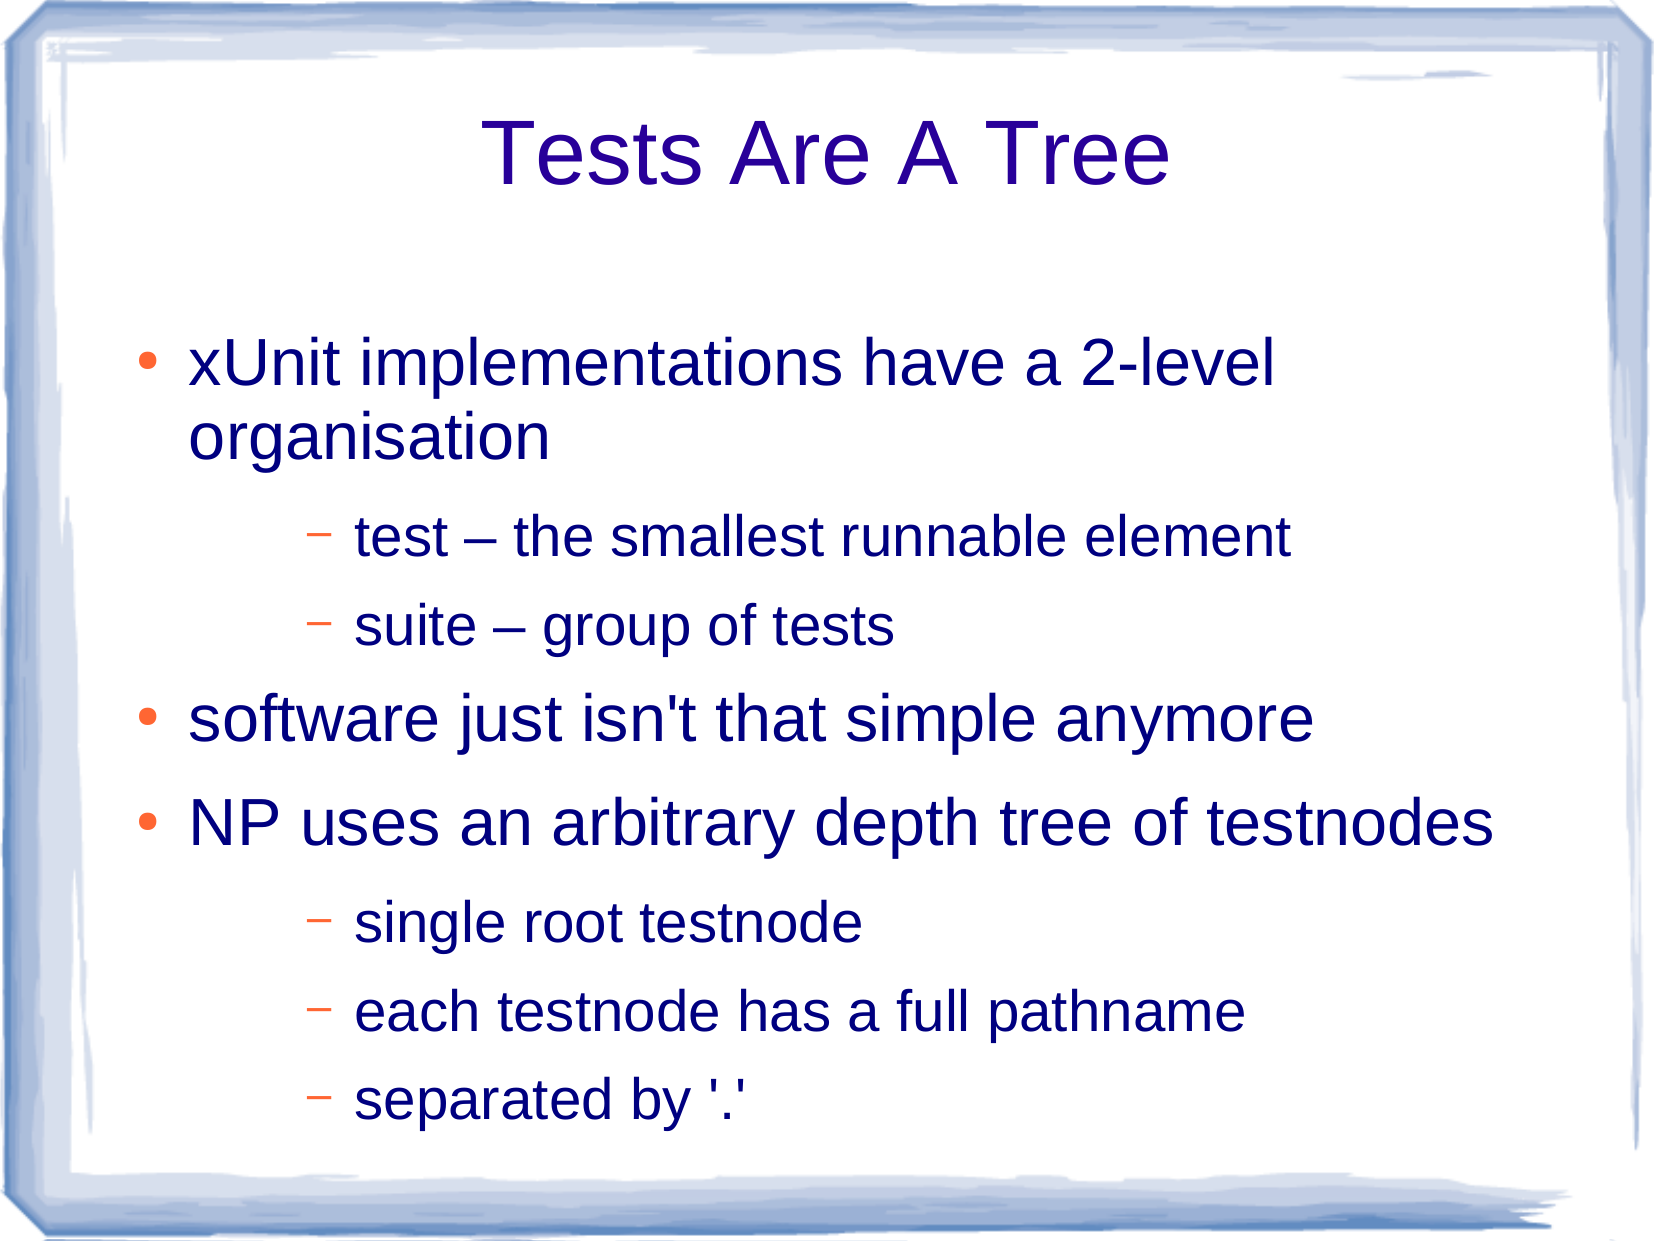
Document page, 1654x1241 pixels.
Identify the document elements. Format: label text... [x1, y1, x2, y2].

title Tests Are A Tree [82, 56, 1571, 250]
list xUnit implementations have a 2-level organisation test – the smallest runnable element suite – group of tests software just isn't that simple anymore NP uses an arbitrary depth tree of testnodes single root testnode each testnode has a full pathname separated by '.' [118, 324, 1571, 1133]
picture [0, 0, 1654, 1241]
